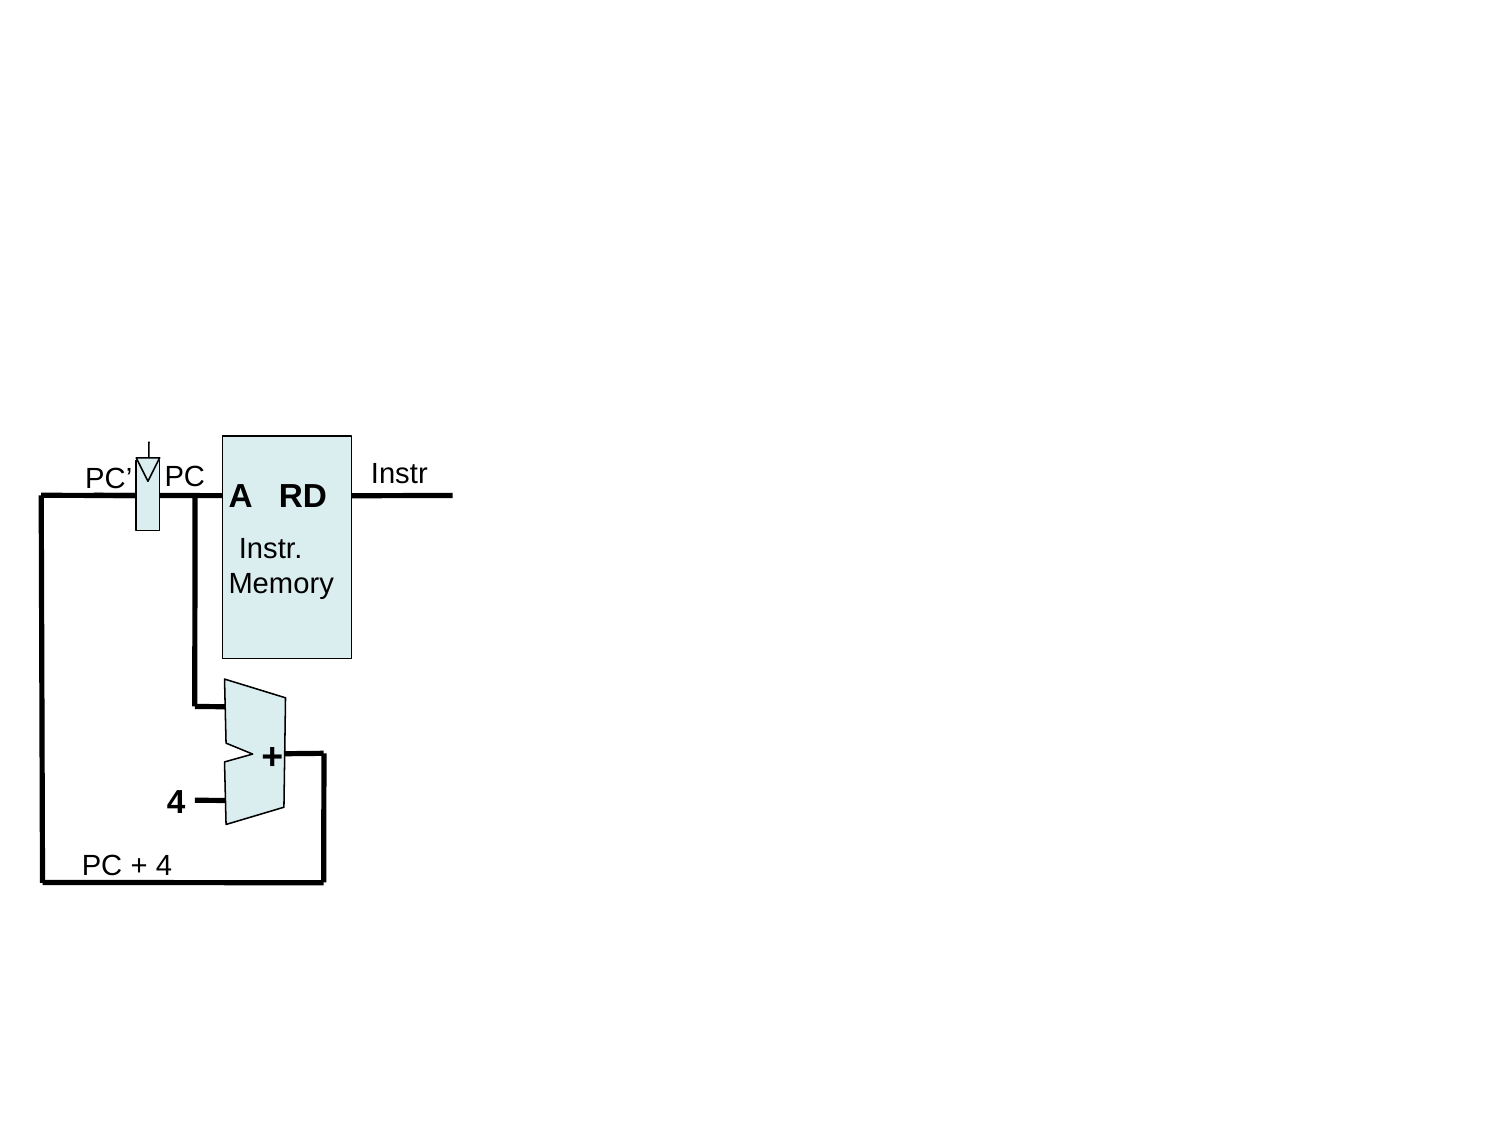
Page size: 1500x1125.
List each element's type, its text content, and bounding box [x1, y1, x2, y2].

text_box + [242, 725, 302, 783]
text_box [136, 457, 160, 531]
text_box [224, 757, 285, 825]
text_box Instr. Memory [222, 521, 352, 659]
text_box A RD [222, 468, 352, 521]
text_box Instr. Memory [222, 435, 352, 468]
text_box PC’ [79, 453, 139, 492]
text_box [224, 679, 286, 750]
text_box Instr [364, 448, 435, 496]
text_box 4 [140, 772, 201, 828]
text_box PC + 4 [76, 840, 179, 880]
text_box PC [158, 450, 212, 498]
